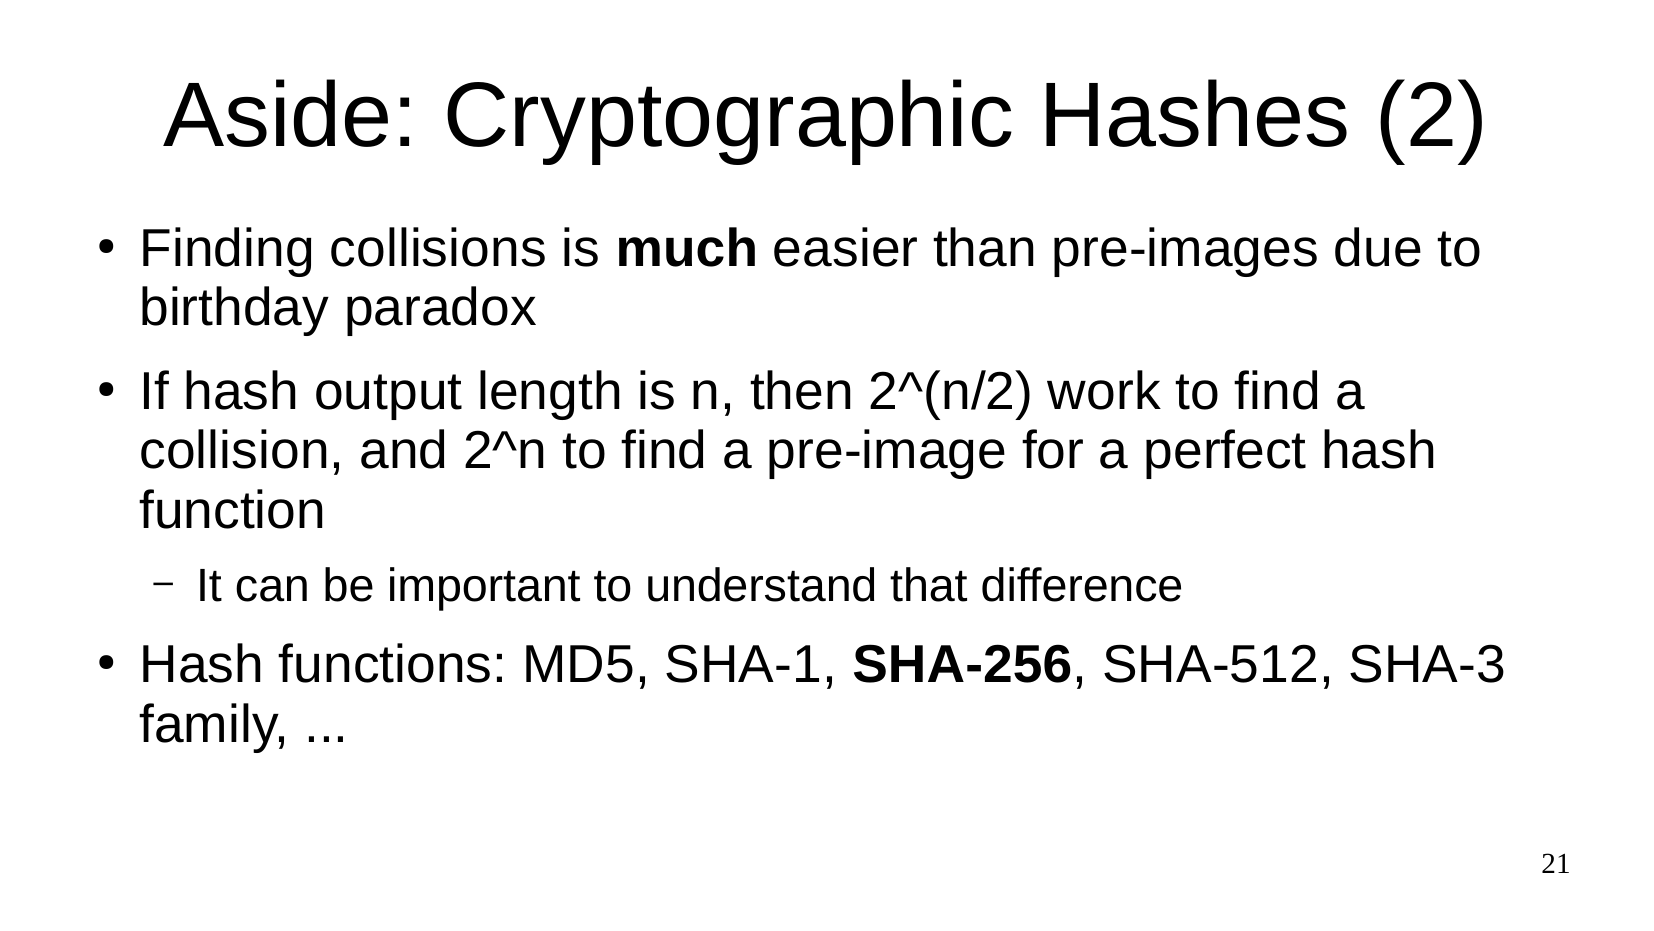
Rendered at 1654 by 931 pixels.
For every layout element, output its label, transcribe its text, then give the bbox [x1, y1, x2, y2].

list Finding collisions is much easier than pre-images due to birthday paradox If hash output length is n, then 2^(n/2) work to find a collision, and 2^n to find a pre-image for a perfect hash function It can be important to understand that difference Hash functions: MD5, SHA-1, SHA-256, SHA-512, SHA-3 family, ... [82, 217, 1571, 758]
title Aside: Cryptographic Hashes (2) [82, 37, 1571, 193]
